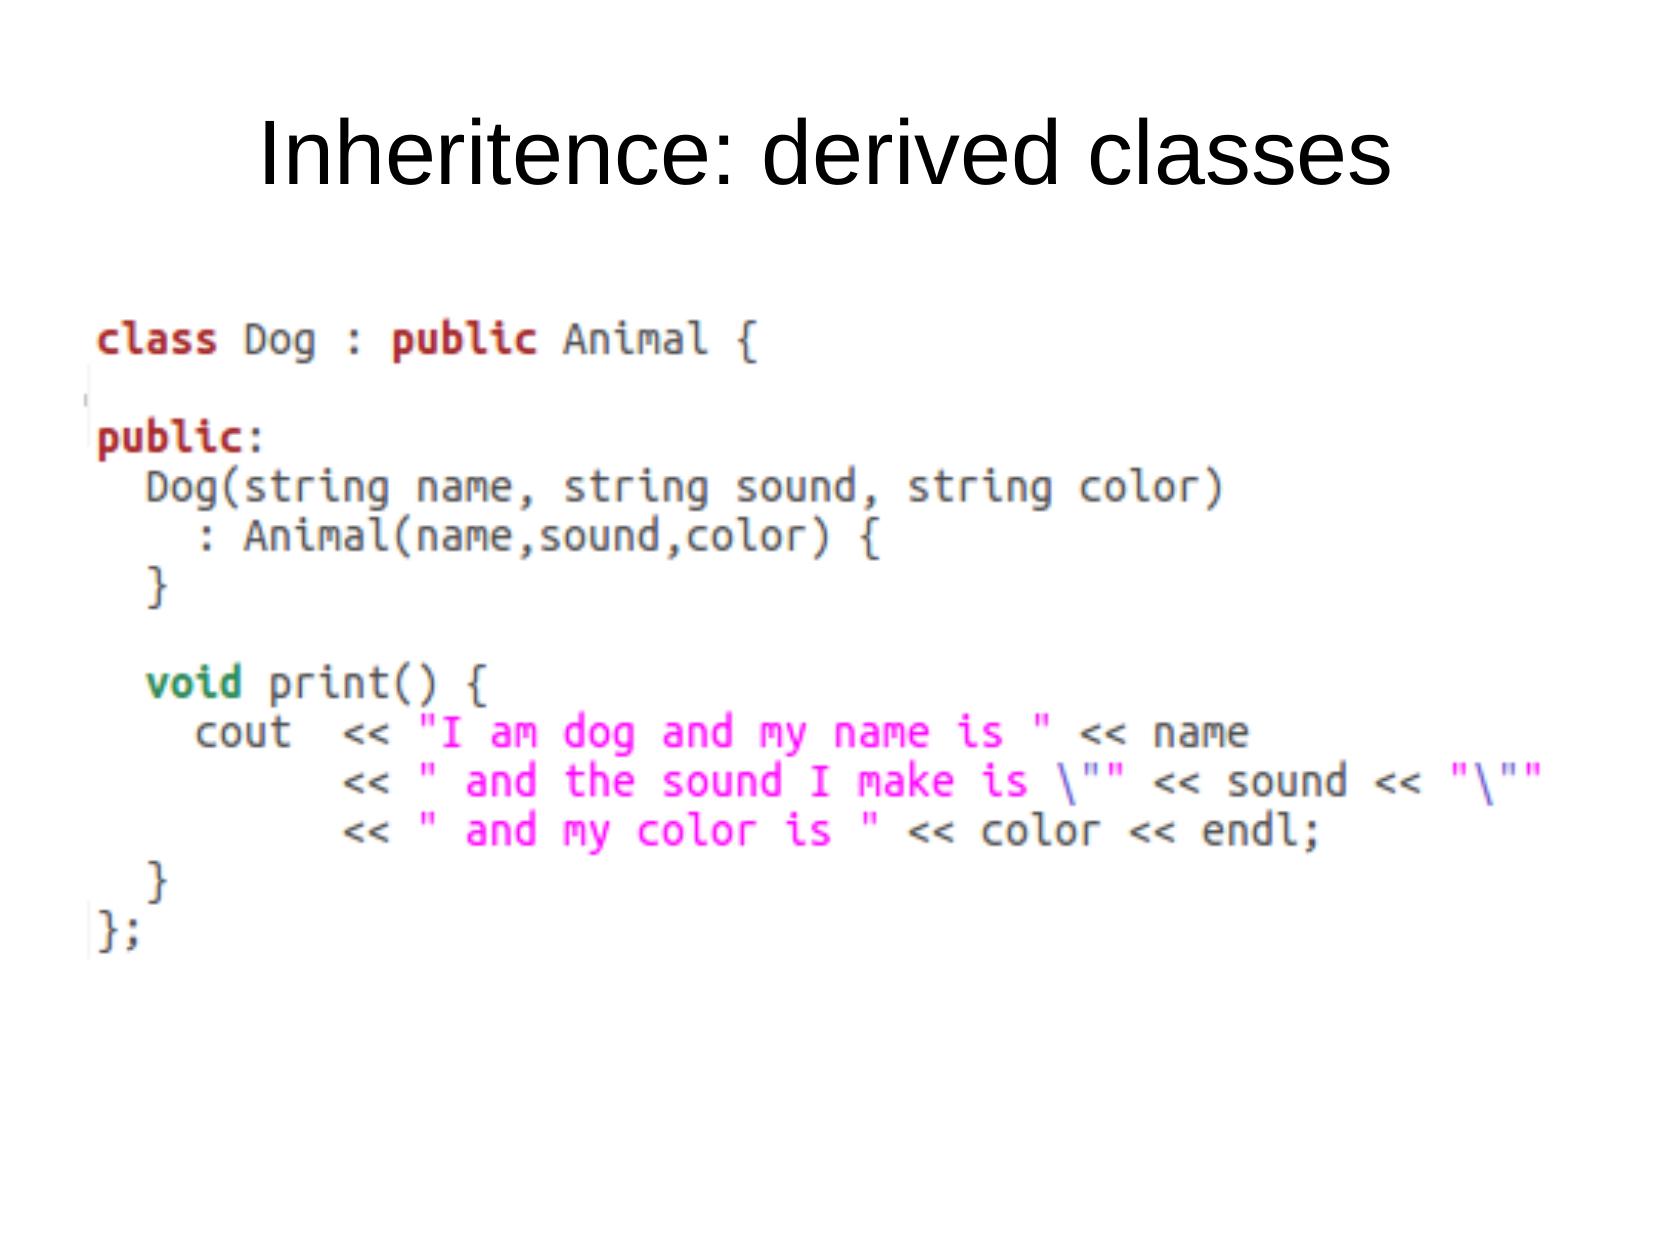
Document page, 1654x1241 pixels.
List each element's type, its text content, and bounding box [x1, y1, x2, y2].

picture [82, 306, 1571, 994]
title Inheritence: derived classes [82, 49, 1571, 257]
